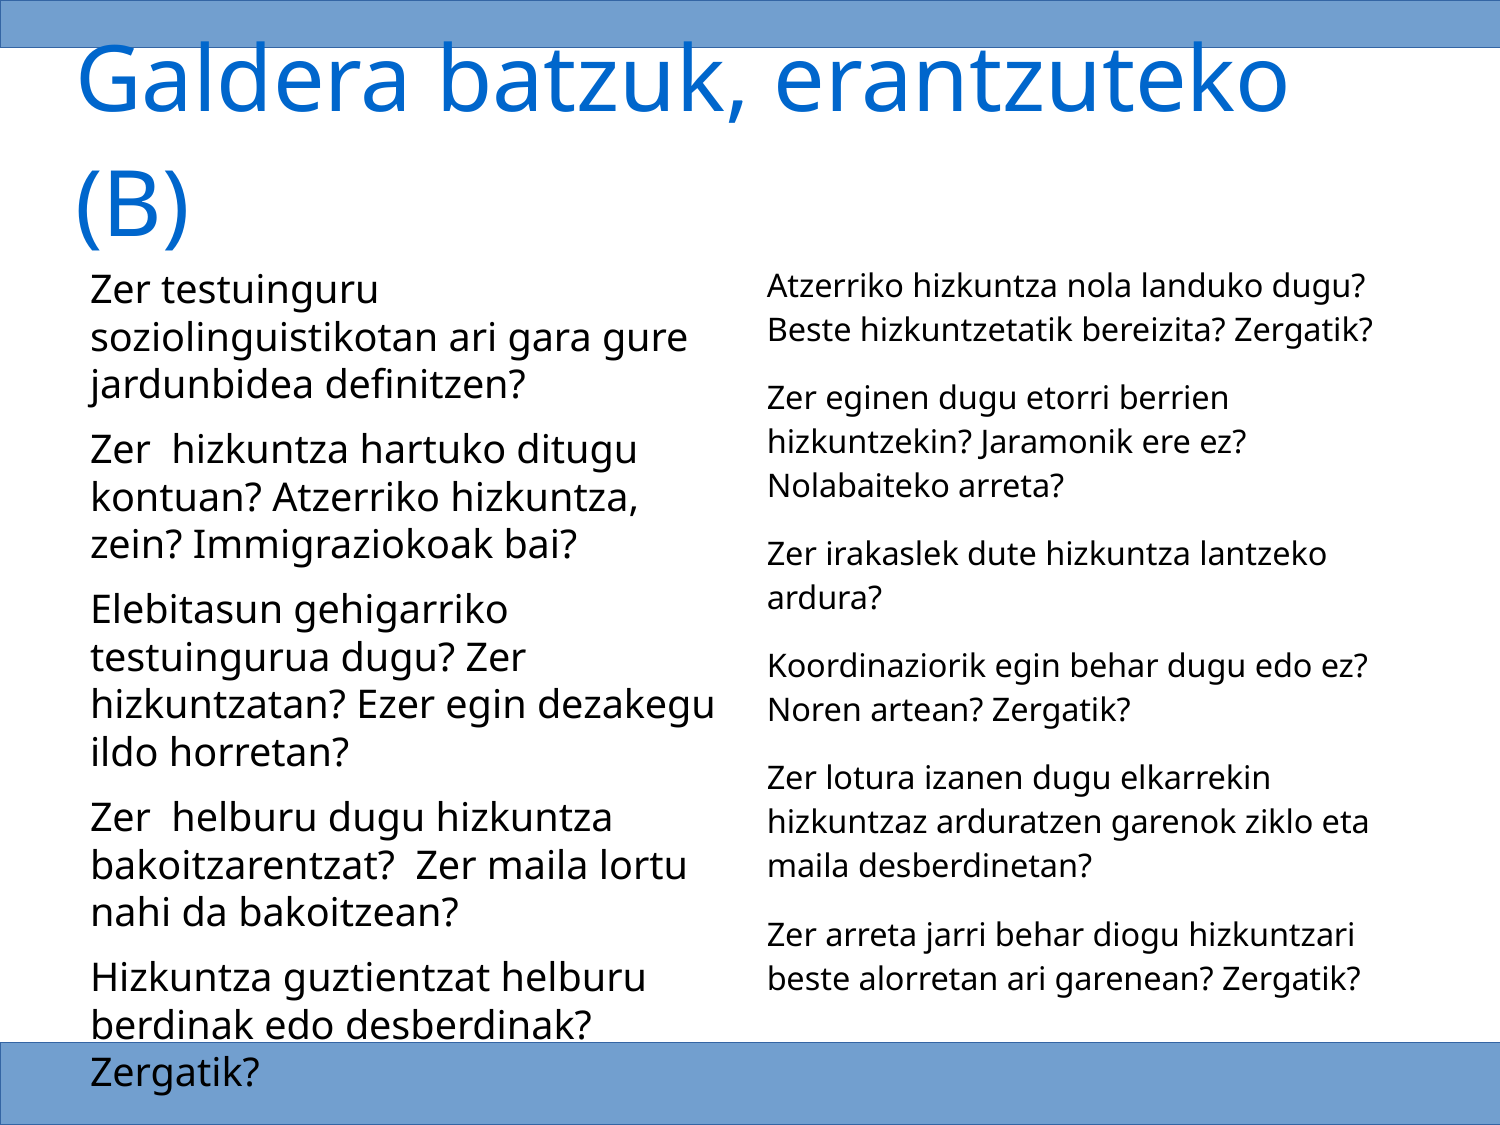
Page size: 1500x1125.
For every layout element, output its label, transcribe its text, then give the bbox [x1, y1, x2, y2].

list Atzerriko hizkuntza nola landuko dugu? Beste hizkuntzetatik bereizita? Zergatik? Zer eginen dugu etorri berrien hizkuntzekin? Jaramonik ere ez? Nolabaiteko arreta? Zer irakaslek dute hizkuntza lantzeko ardura? Koordinaziorik egin behar dugu edo ez? Noren artean? Zergatik? Zer lotura izanen dugu elkarrekin hizkuntzaz arduratzen garenok ziklo eta maila desberdinetan? Zer arreta jarri behar diogu hizkuntzari beste alorretan ari garenean? Zergatik? [766, 262, 1426, 1005]
list Zer testuinguru soziolinguistikotan ari gara gure jardunbidea definitzen? Zer hizkuntza hartuko ditugu kontuan? Atzerriko hizkuntza, zein? Immigraziokoak bai? Elebitasun gehigarriko testuingurua dugu? Zer hizkuntzatan? Ezer egin dezakegu ildo horretan? Zer helburu dugu hizkuntza bakoitzarentzat? Zer maila lortu nahi da bakoitzean? Hizkuntza guztientzat helburu berdinak edo desberdinak? Zergatik? [75, 256, 734, 999]
title Galdera batzuk, erantzuteko (B) [75, 45, 1425, 233]
